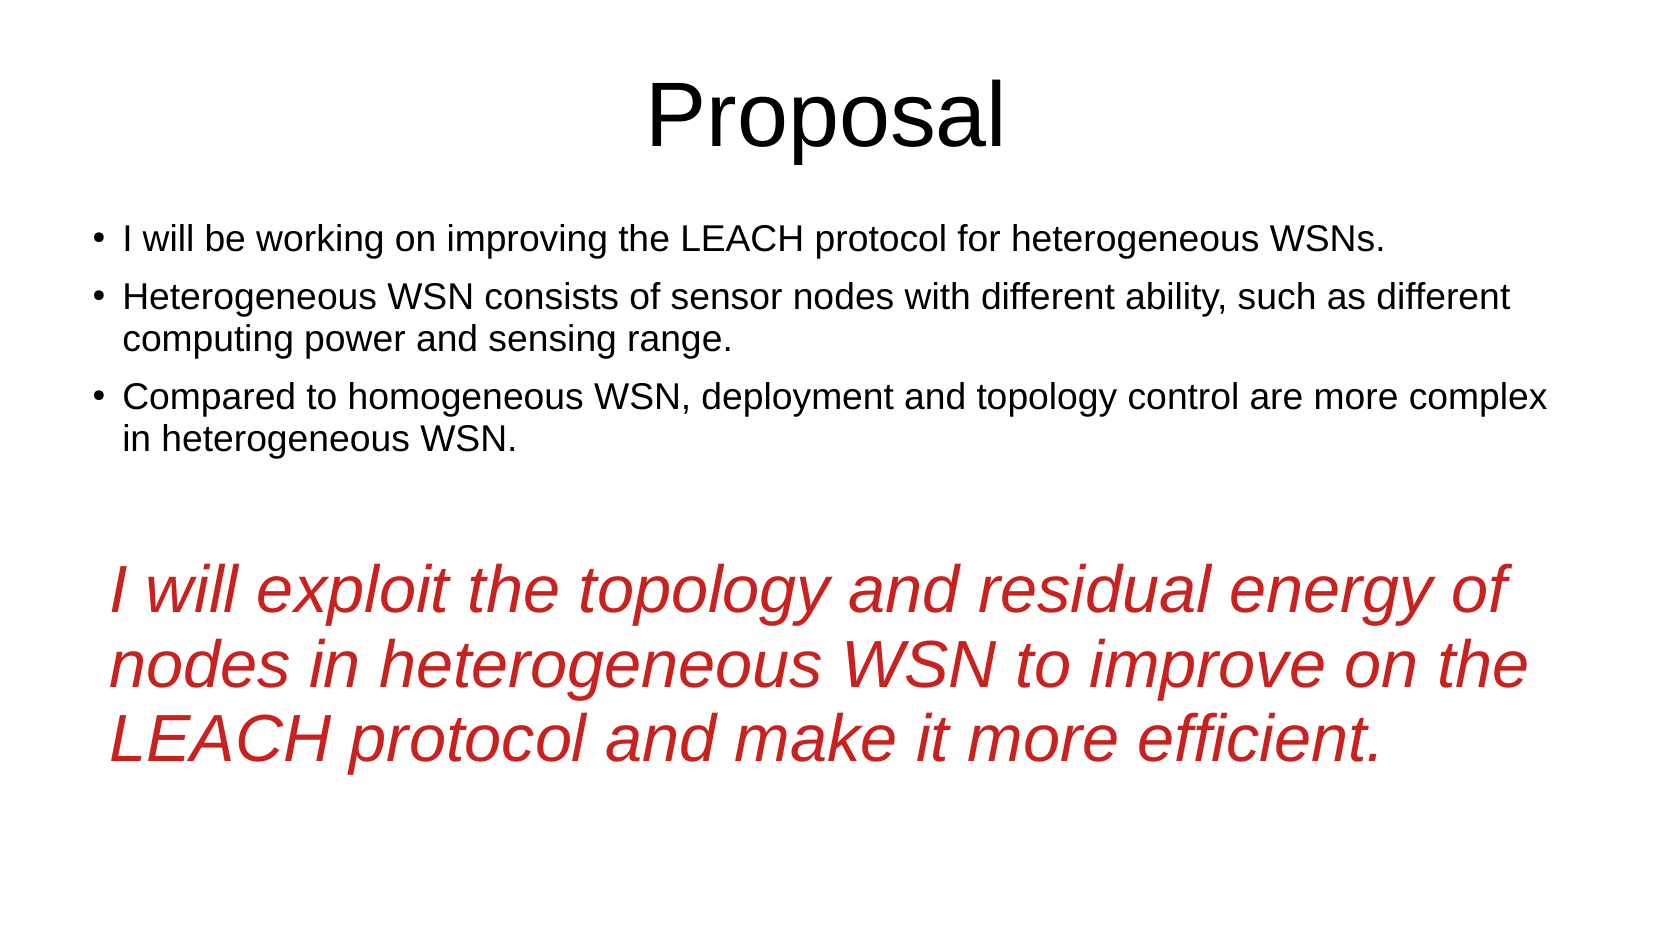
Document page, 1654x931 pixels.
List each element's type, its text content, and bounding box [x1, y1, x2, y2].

title Proposal [82, 37, 1571, 193]
list I will be working on improving the LEACH protocol for heterogeneous WSNs. Heterogeneous WSN consists of sensor nodes with different ability, such as different computing power and sensing range. Compared to homogeneous WSN, deployment and topology control are more complex in heterogeneous WSN. [82, 217, 1571, 520]
text_box I will exploit the topology and residual energy of nodes in heterogeneous WSN to improve on the LEACH protocol and make it more efficient. [94, 544, 1607, 827]
